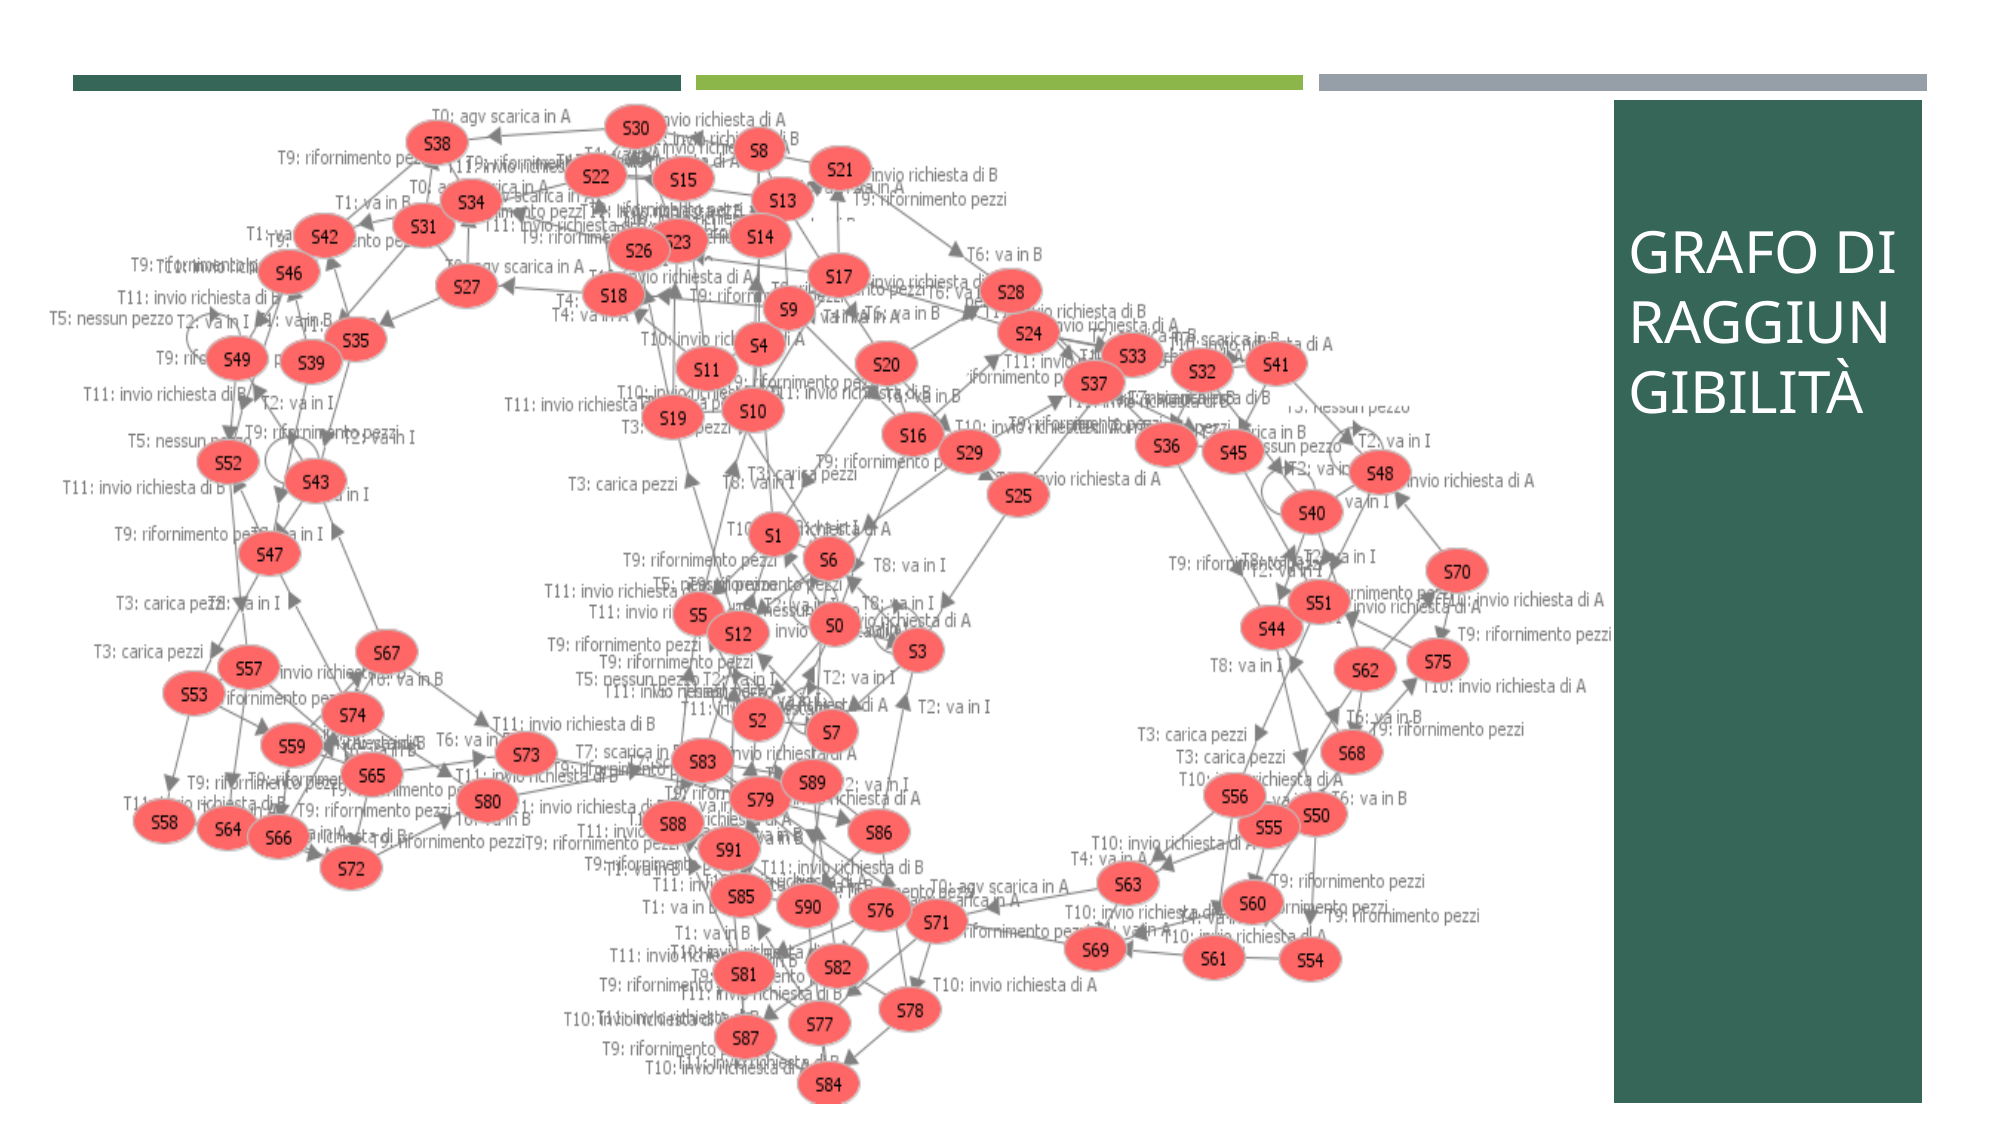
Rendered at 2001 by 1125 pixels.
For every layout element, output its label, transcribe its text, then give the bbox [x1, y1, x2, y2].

text_box [1614, 840, 1922, 1103]
text_box [1614, 100, 1922, 207]
picture [44, 99, 1614, 1104]
text_box Grafo di raggiungibilità [1613, 207, 1922, 840]
